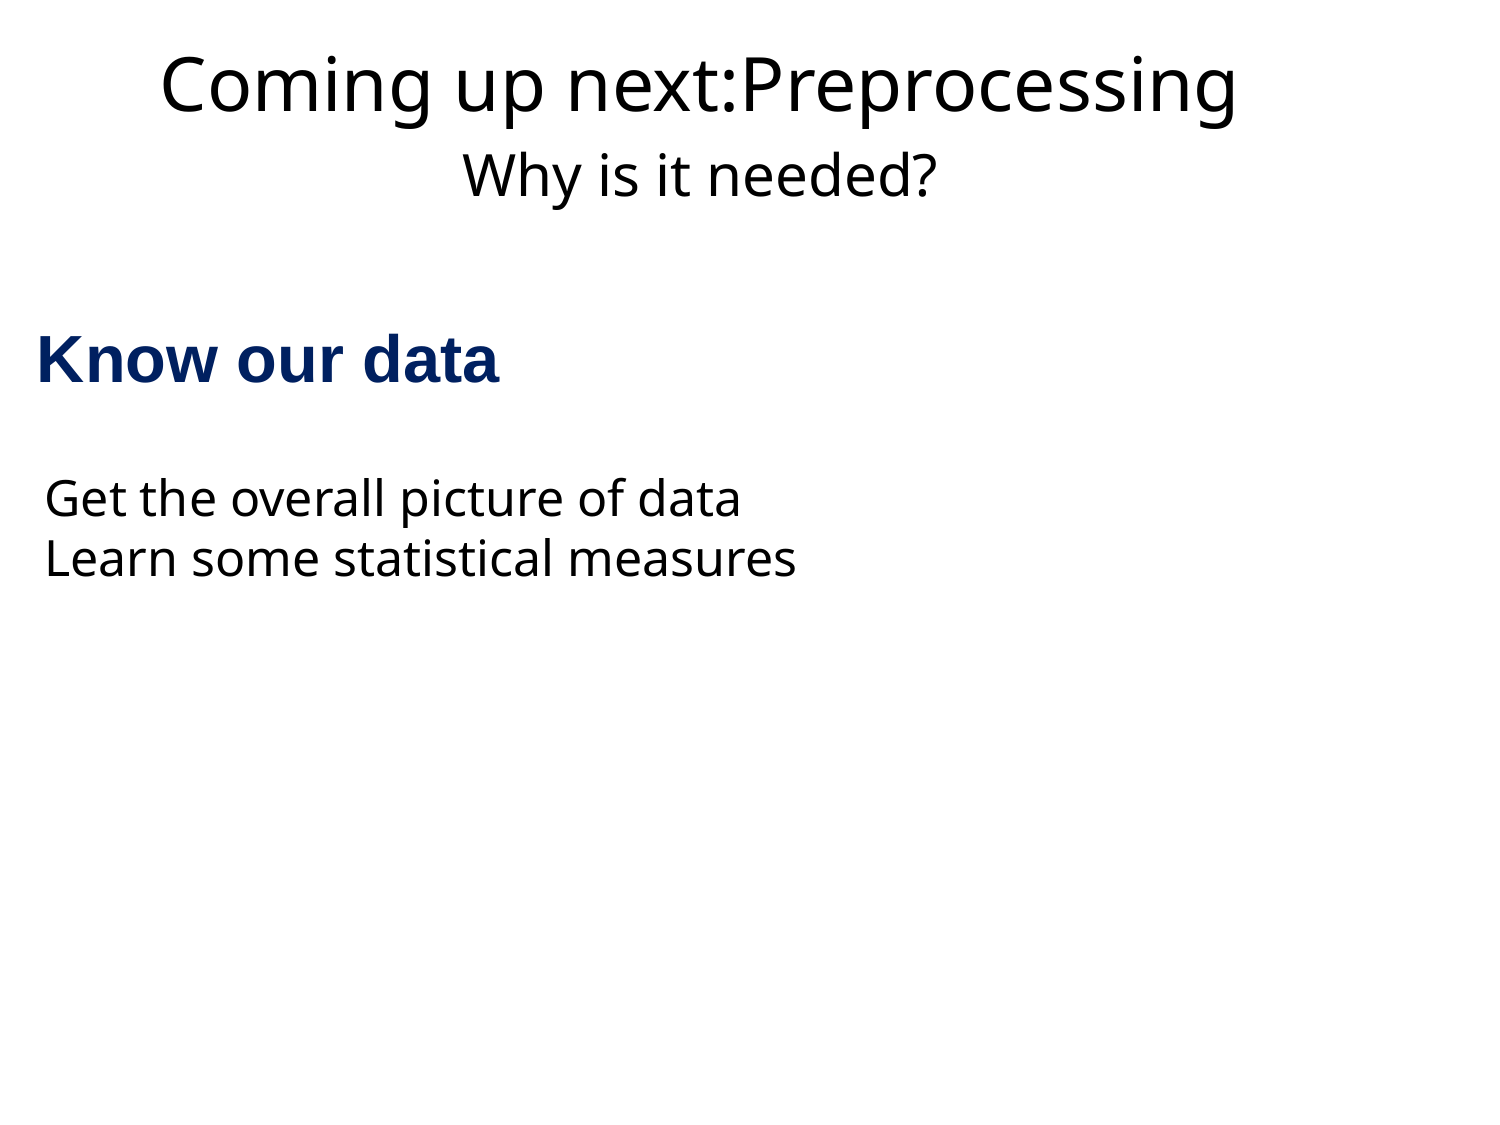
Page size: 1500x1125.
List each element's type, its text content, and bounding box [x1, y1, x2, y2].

text_box Know our data [22, 265, 1093, 403]
text_box Get the overall picture of data Learn some statistical measures [29, 459, 869, 591]
list Coming up next:Preprocessing Why is it needed? [29, 29, 1371, 217]
